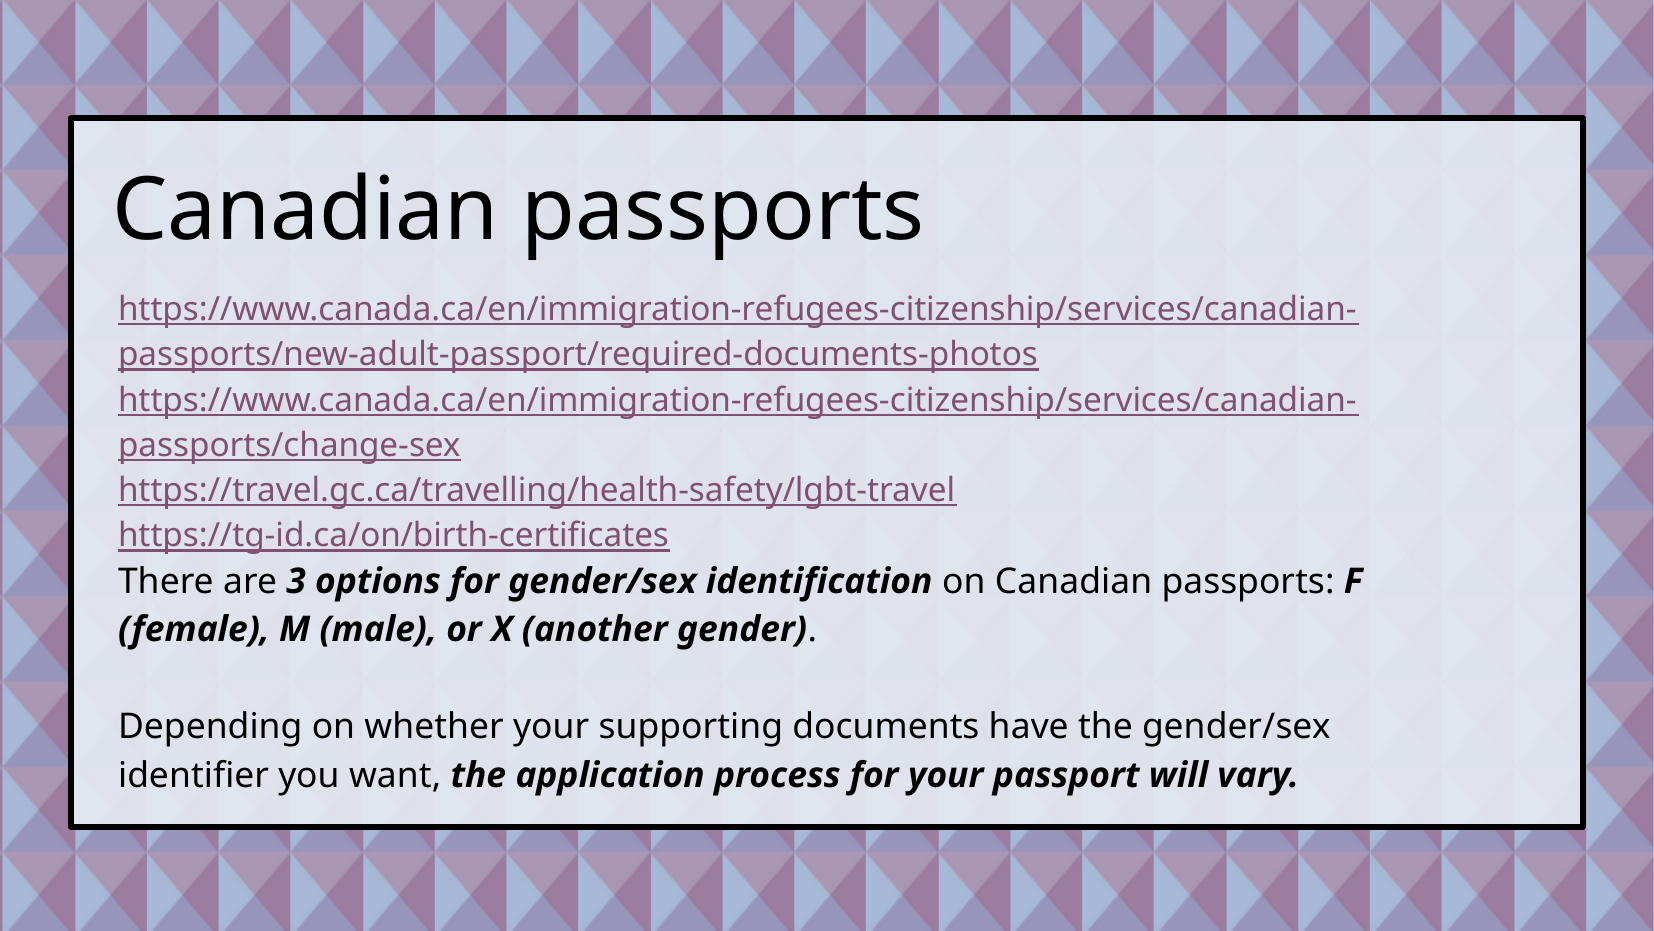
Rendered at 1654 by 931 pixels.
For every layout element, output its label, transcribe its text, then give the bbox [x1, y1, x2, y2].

text_box [70, 118, 1583, 827]
subtitle https://www.canada.ca/en/immigration-refugees-citizenship/services/canadian-passports/new-adult-passport/required-documents-photos https://www.canada.ca/en/immigration-refugees-citizenship/services/canadian-passports/change-sex https://travel.gc.ca/travelling/health-safety/lgbt-travel https://tg-id.ca/on/birth-certificates [118, 285, 1536, 520]
picture [0, 0, 1654, 931]
title Canadian passports [112, 153, 1223, 259]
text_box There are 3 options for gender/sex identification on Canadian passports: F (female), M (male), or X (another gender). Depending on whether your supporting documents have the gender/sex identifier you want, the application process for your passport will vary. [118, 555, 1447, 931]
